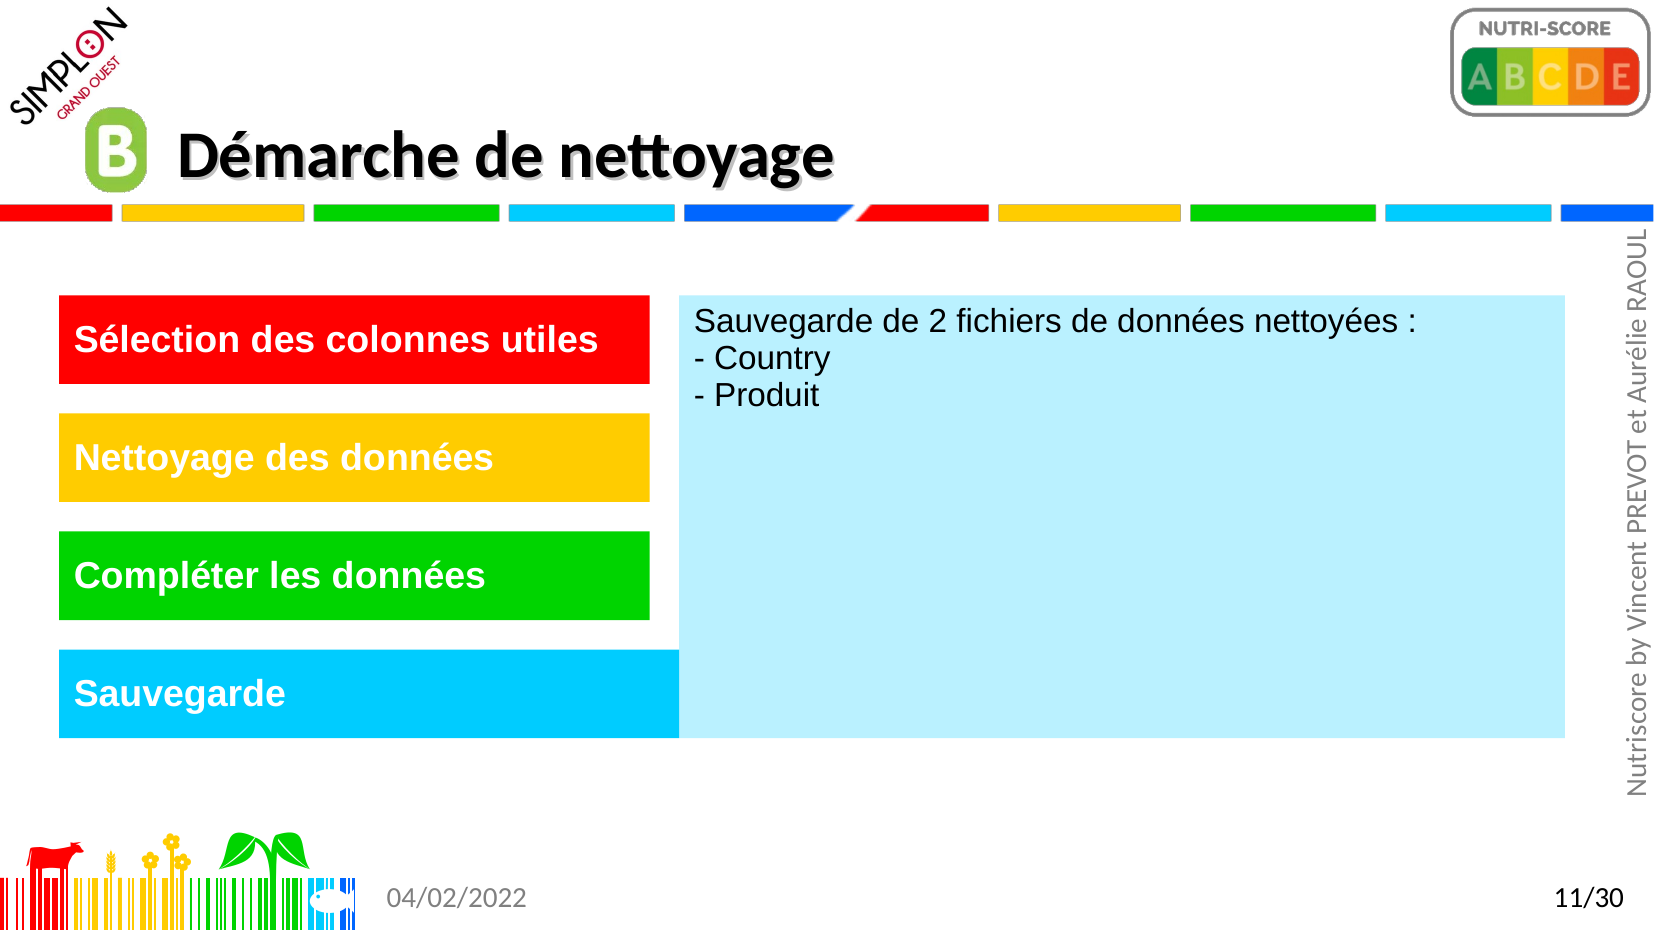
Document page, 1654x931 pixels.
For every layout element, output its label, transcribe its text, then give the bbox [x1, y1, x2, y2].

picture [0, 200, 1654, 225]
text_box Nettoyage des données [59, 413, 650, 502]
text_box Compléter les données [59, 531, 650, 621]
text_box Sélection des colonnes utiles [59, 295, 650, 384]
title Démarche de nettoyage [177, 108, 1571, 213]
picture [1448, 4, 1654, 119]
text_box Sauvegarde [59, 649, 679, 739]
text_box Sauvegarde de 2 fichiers de données nettoyées : - Country - Produit [679, 295, 1565, 739]
picture [84, 106, 148, 195]
picture [0, 826, 355, 930]
picture [2, 2, 147, 147]
